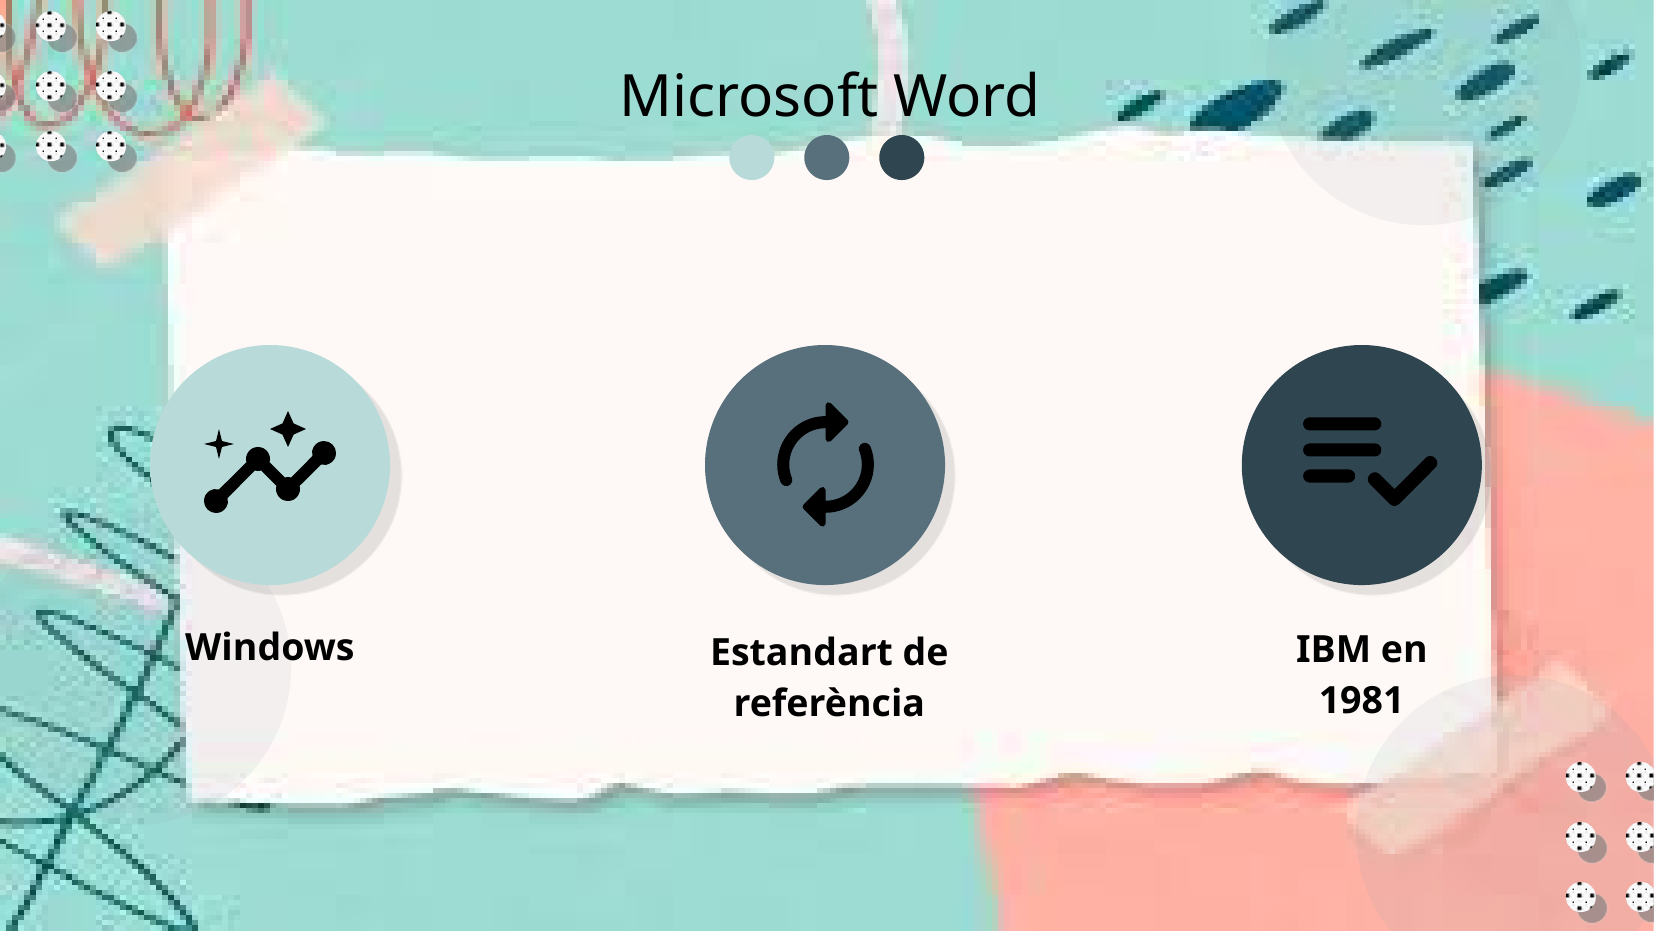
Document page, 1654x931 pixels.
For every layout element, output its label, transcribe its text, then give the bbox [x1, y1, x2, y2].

text_box Estandart de referència [672, 618, 987, 739]
text_box [705, 345, 946, 586]
text_box [150, 345, 391, 586]
text_box [729, 135, 775, 181]
text_box Windows [165, 612, 376, 679]
picture [0, 0, 1654, 931]
text_box [1241, 345, 1482, 586]
text_box Microsoft Word [597, 46, 1063, 132]
text_box IBM en 1981 [1256, 615, 1467, 732]
text_box [804, 135, 850, 181]
text_box [879, 135, 925, 181]
